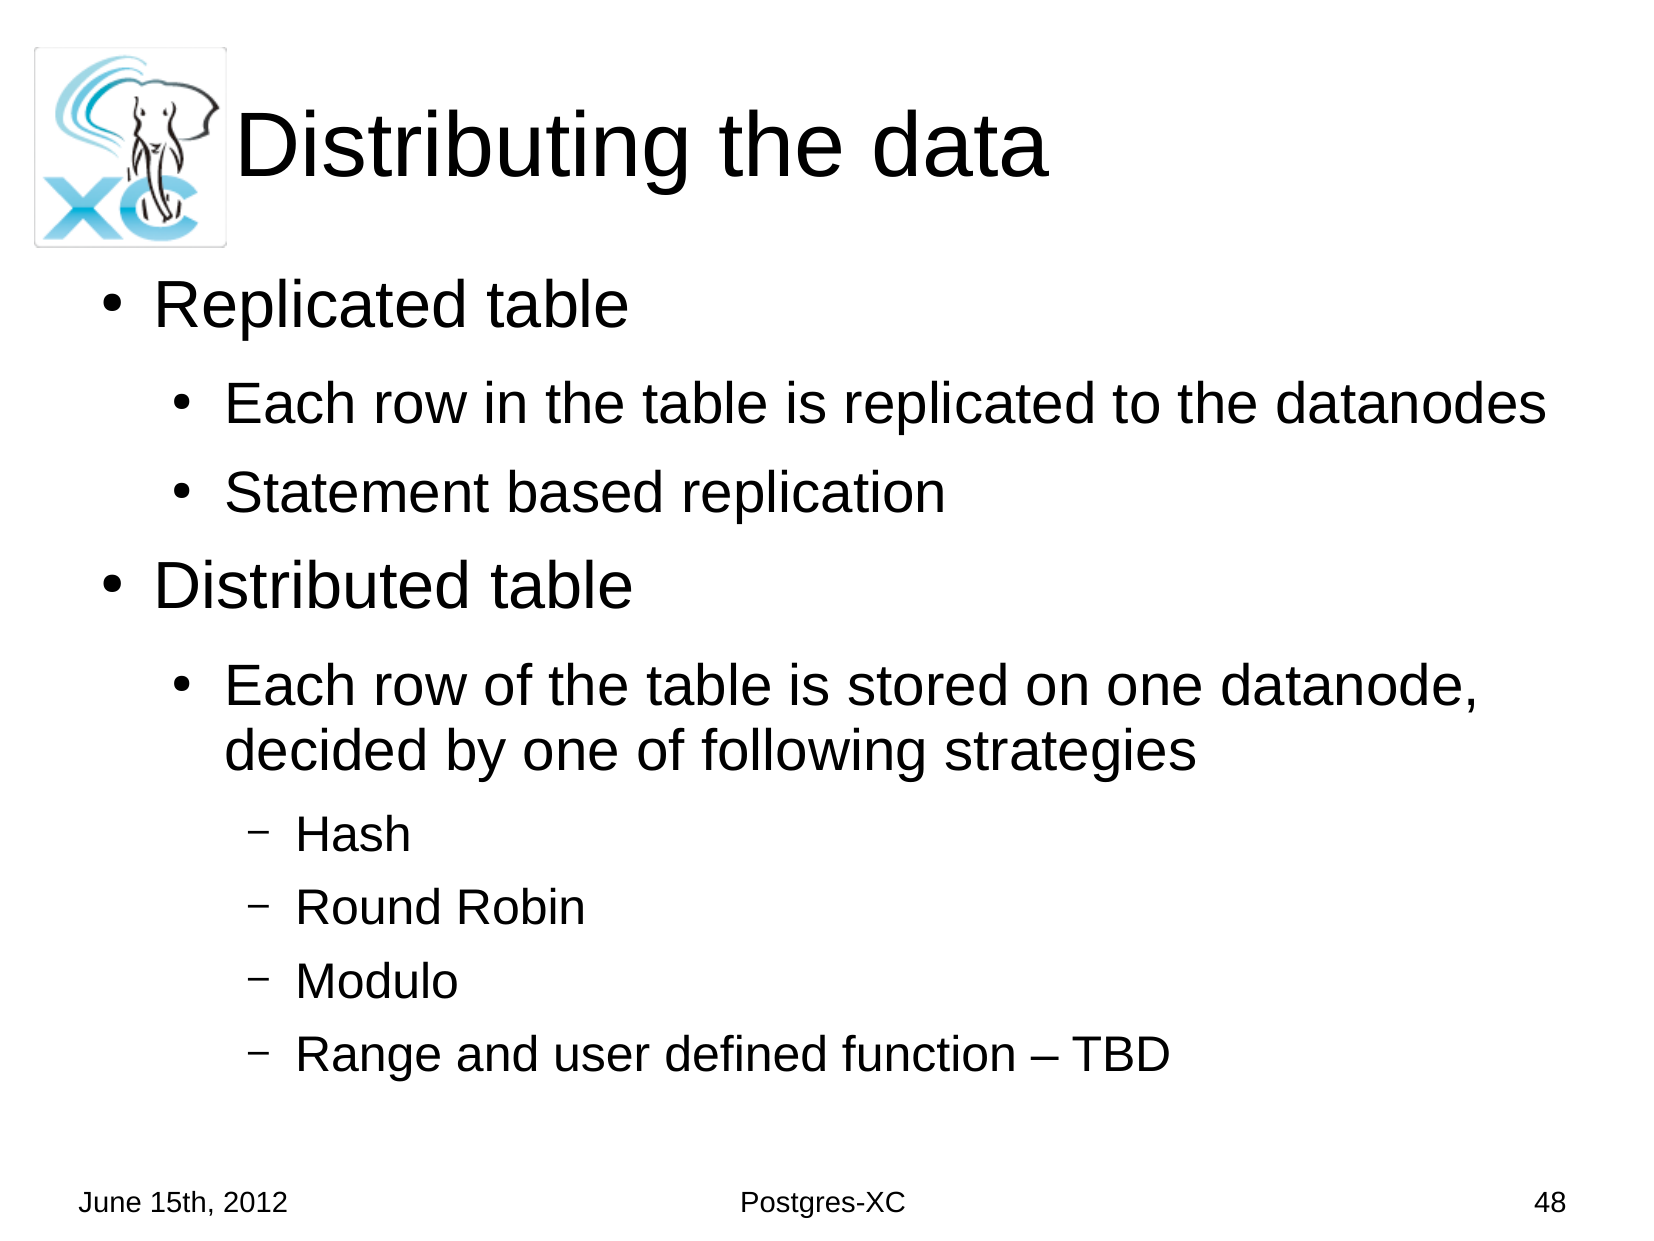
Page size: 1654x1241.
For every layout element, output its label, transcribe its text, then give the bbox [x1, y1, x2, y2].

picture [34, 47, 227, 248]
list Replicated table Each row in the table is replicated to the datanodes Statement based replication Distributed table Each row of the table is stored on one datanode, decided by one of following strategies Hash Round Robin Modulo Range and user defined function – TBD [82, 266, 1571, 1138]
title Distributing the data [234, 40, 1599, 248]
